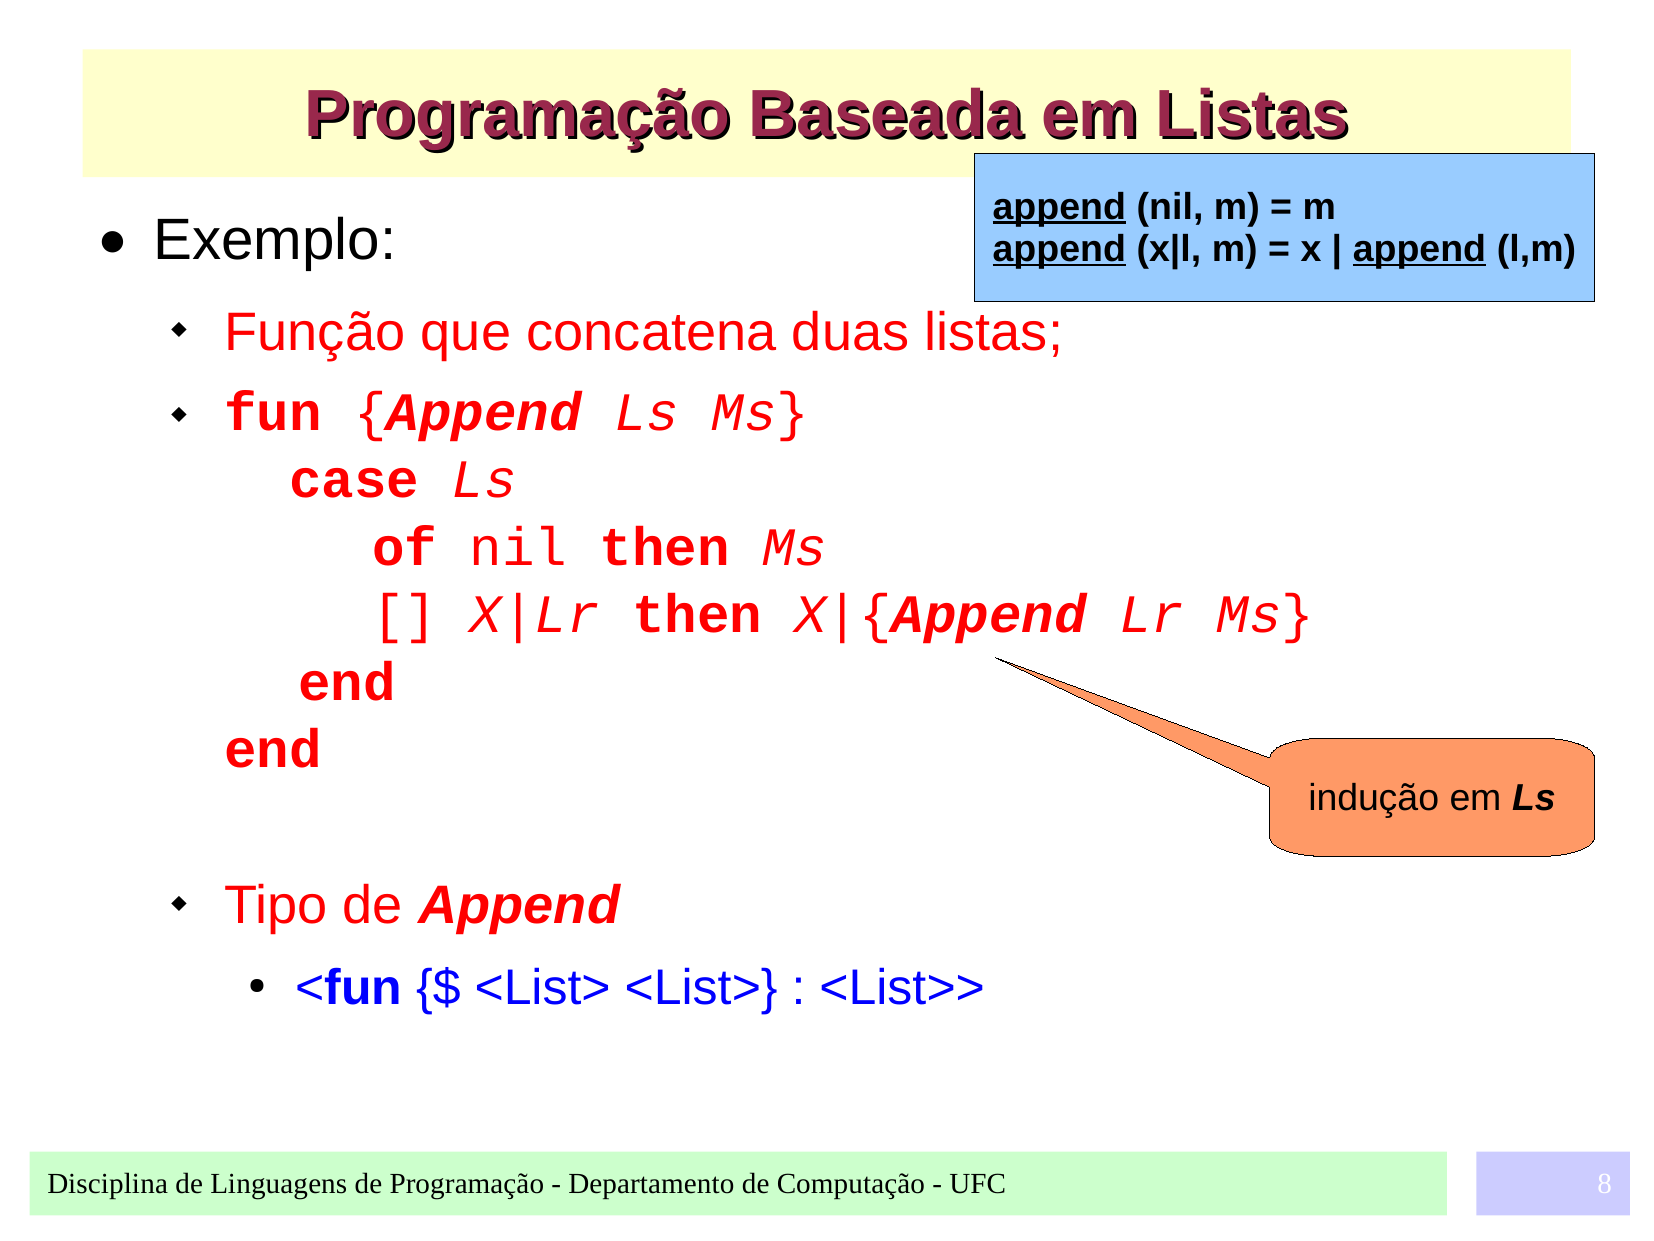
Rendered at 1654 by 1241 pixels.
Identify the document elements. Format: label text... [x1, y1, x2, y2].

text_box append (nil, m) = m append (x|l, m) = x | append (l,m) [974, 153, 1595, 302]
text_box indução em Ls [995, 657, 1595, 857]
title Programação Baseada em Listas [82, 49, 1571, 178]
list Exemplo: Função que concatena duas listas; fun {Append Ls Ms} case Ls of nil then Ms [] X|Lr then X|{Append Lr Ms} end end Tipo de Append <fun {$ <List> <List>} : <List>> [82, 206, 1571, 1152]
